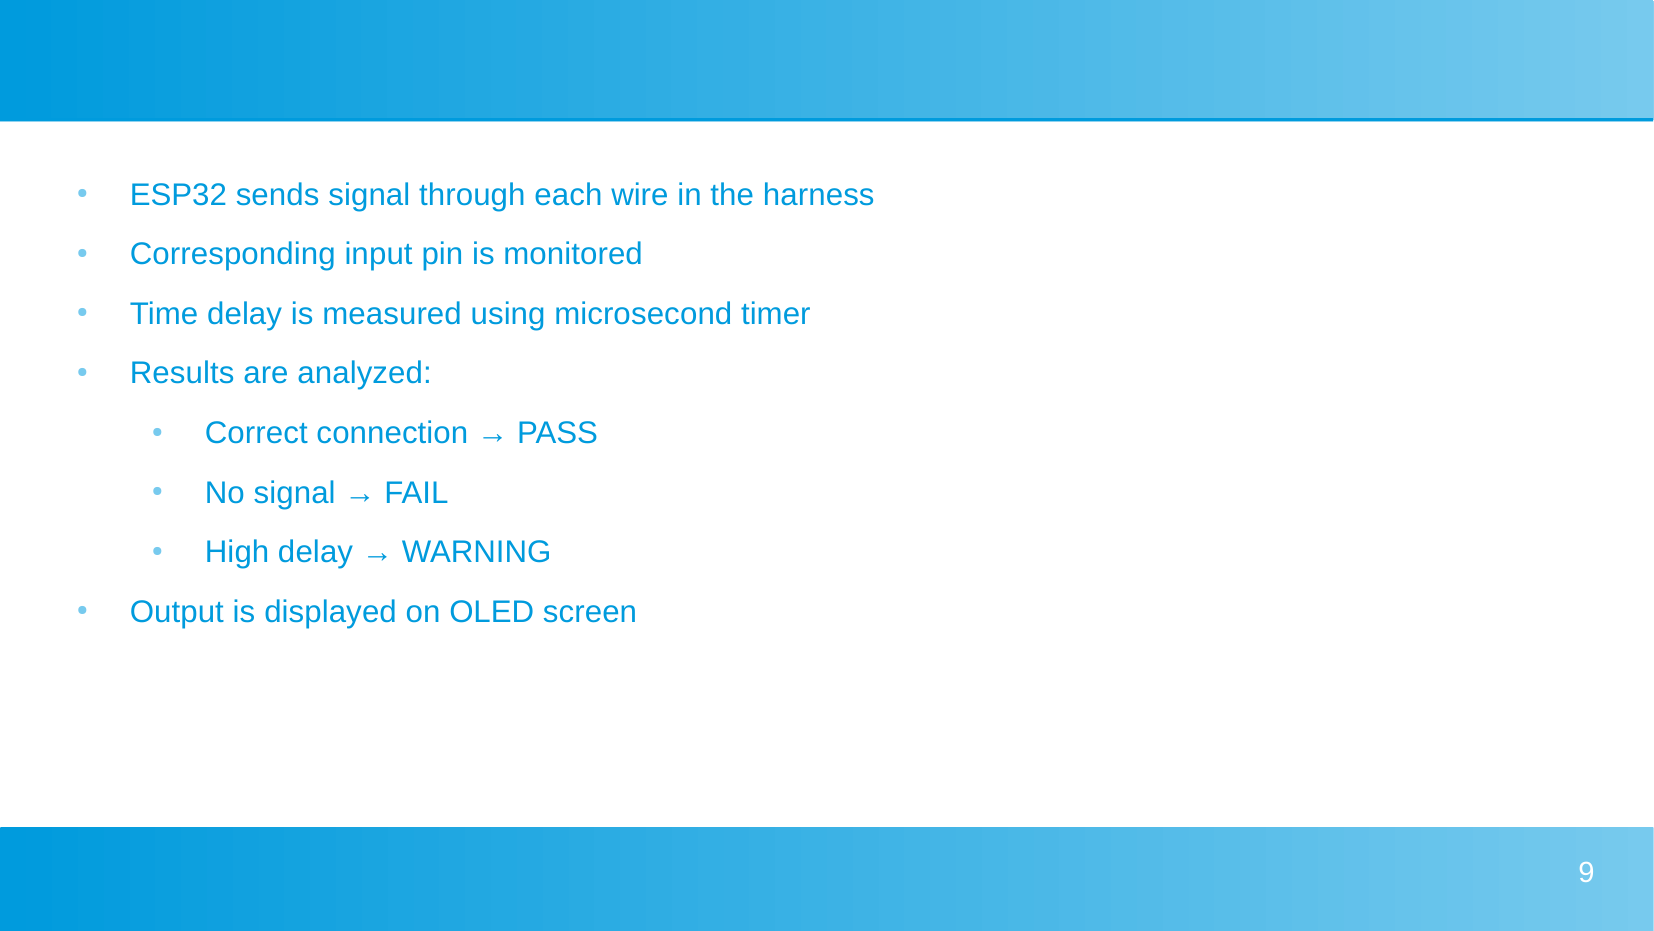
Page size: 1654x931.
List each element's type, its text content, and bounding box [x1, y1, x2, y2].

list ESP32 sends signal through each wire in the harness Corresponding input pin is monitored Time delay is measured using microsecond timer Results are analyzed: Correct connection → PASS No signal → FAIL High delay → WARNING Output is displayed on OLED screen [59, 177, 1595, 768]
